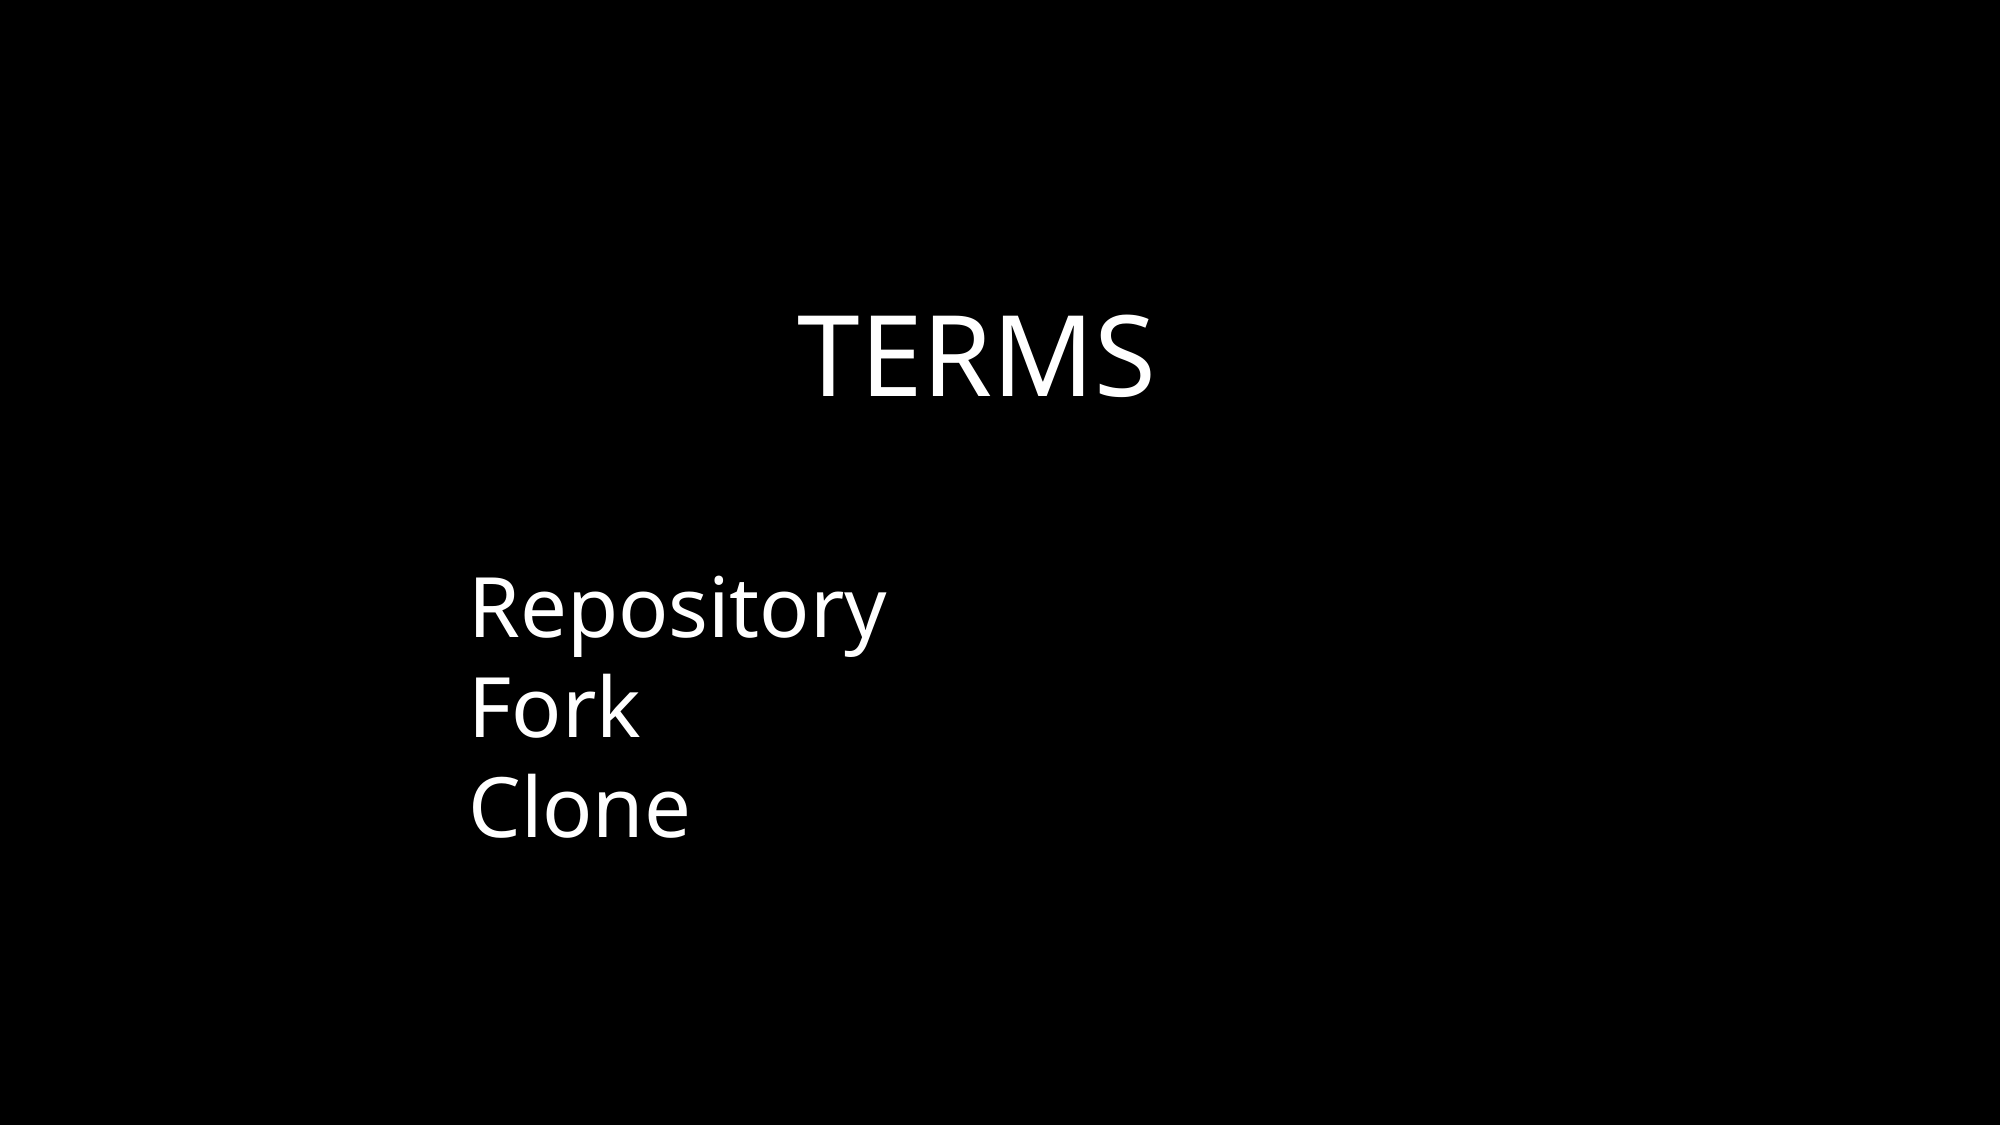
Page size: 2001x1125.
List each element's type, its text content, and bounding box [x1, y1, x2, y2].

text_box TERMS Repository Fork Clone [453, 276, 1500, 907]
